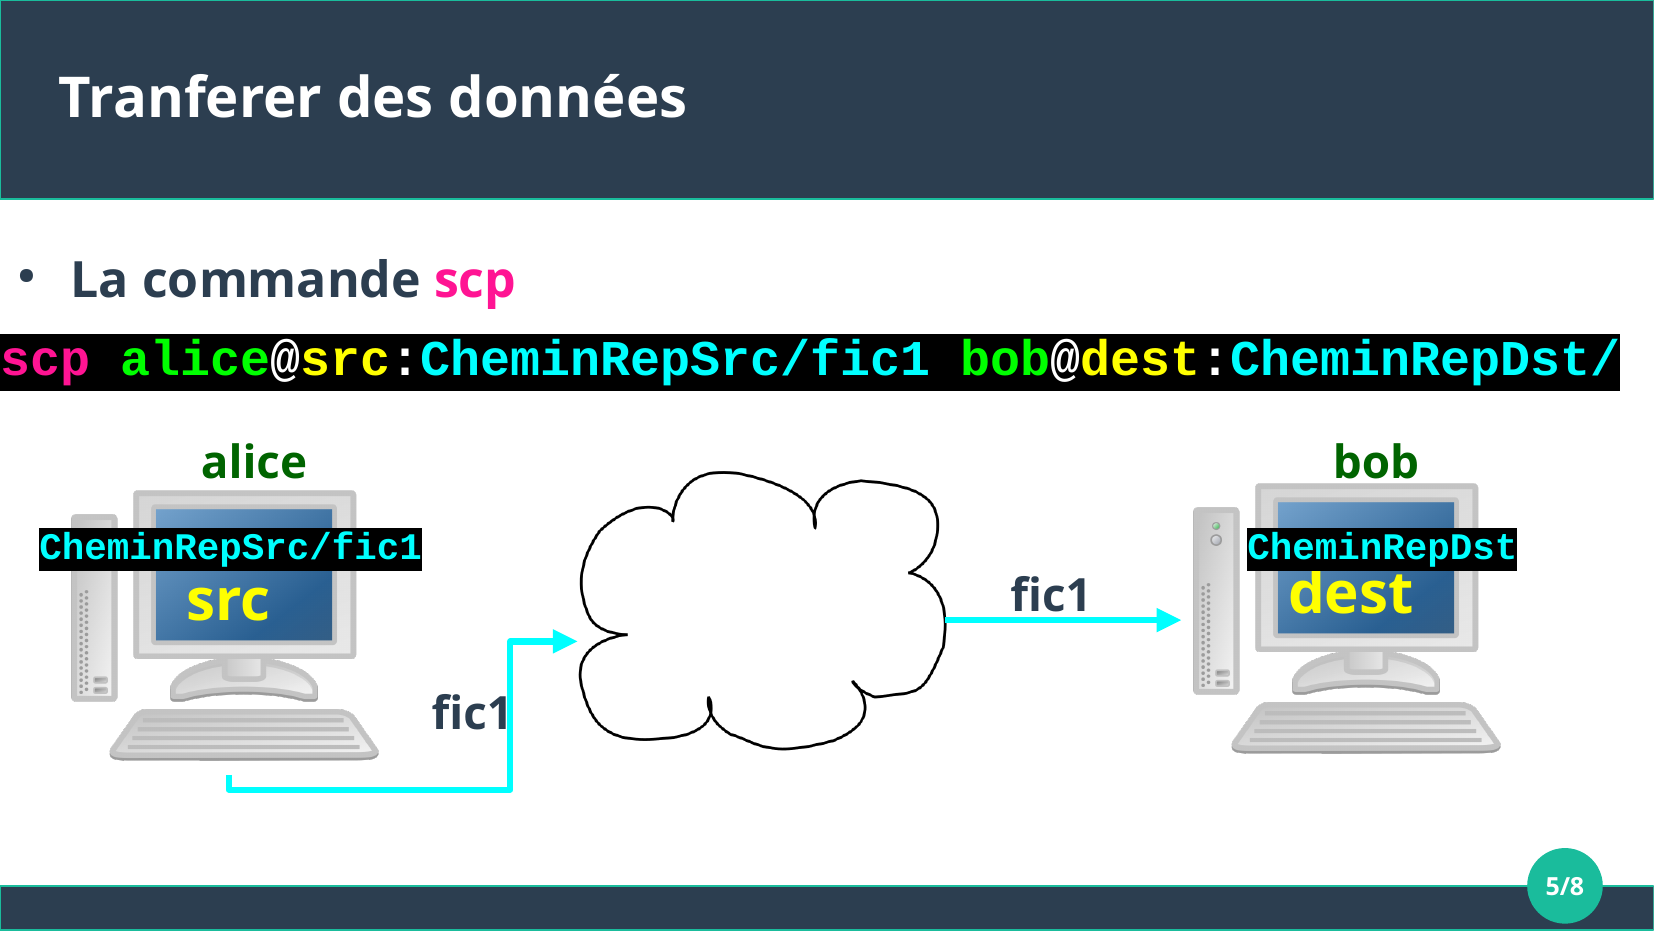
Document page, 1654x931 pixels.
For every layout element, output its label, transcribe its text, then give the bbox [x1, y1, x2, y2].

text_box bob [1275, 421, 1477, 500]
text_box fic1 [992, 555, 1111, 633]
text_box CheminRepSrc/fic1 [24, 520, 437, 579]
picture [577, 442, 975, 840]
picture [1136, 465, 1565, 768]
text_box fic1 [413, 673, 532, 751]
text_box alice [153, 421, 355, 500]
text_box CheminRepDst [1176, 520, 1589, 579]
title Tranferer des données [59, 37, 1595, 155]
list La commande scp scp alice@src:CheminRepSrc/fic1 bob@dest:CheminRepDst/ [0, 243, 1654, 864]
picture [14, 472, 443, 775]
